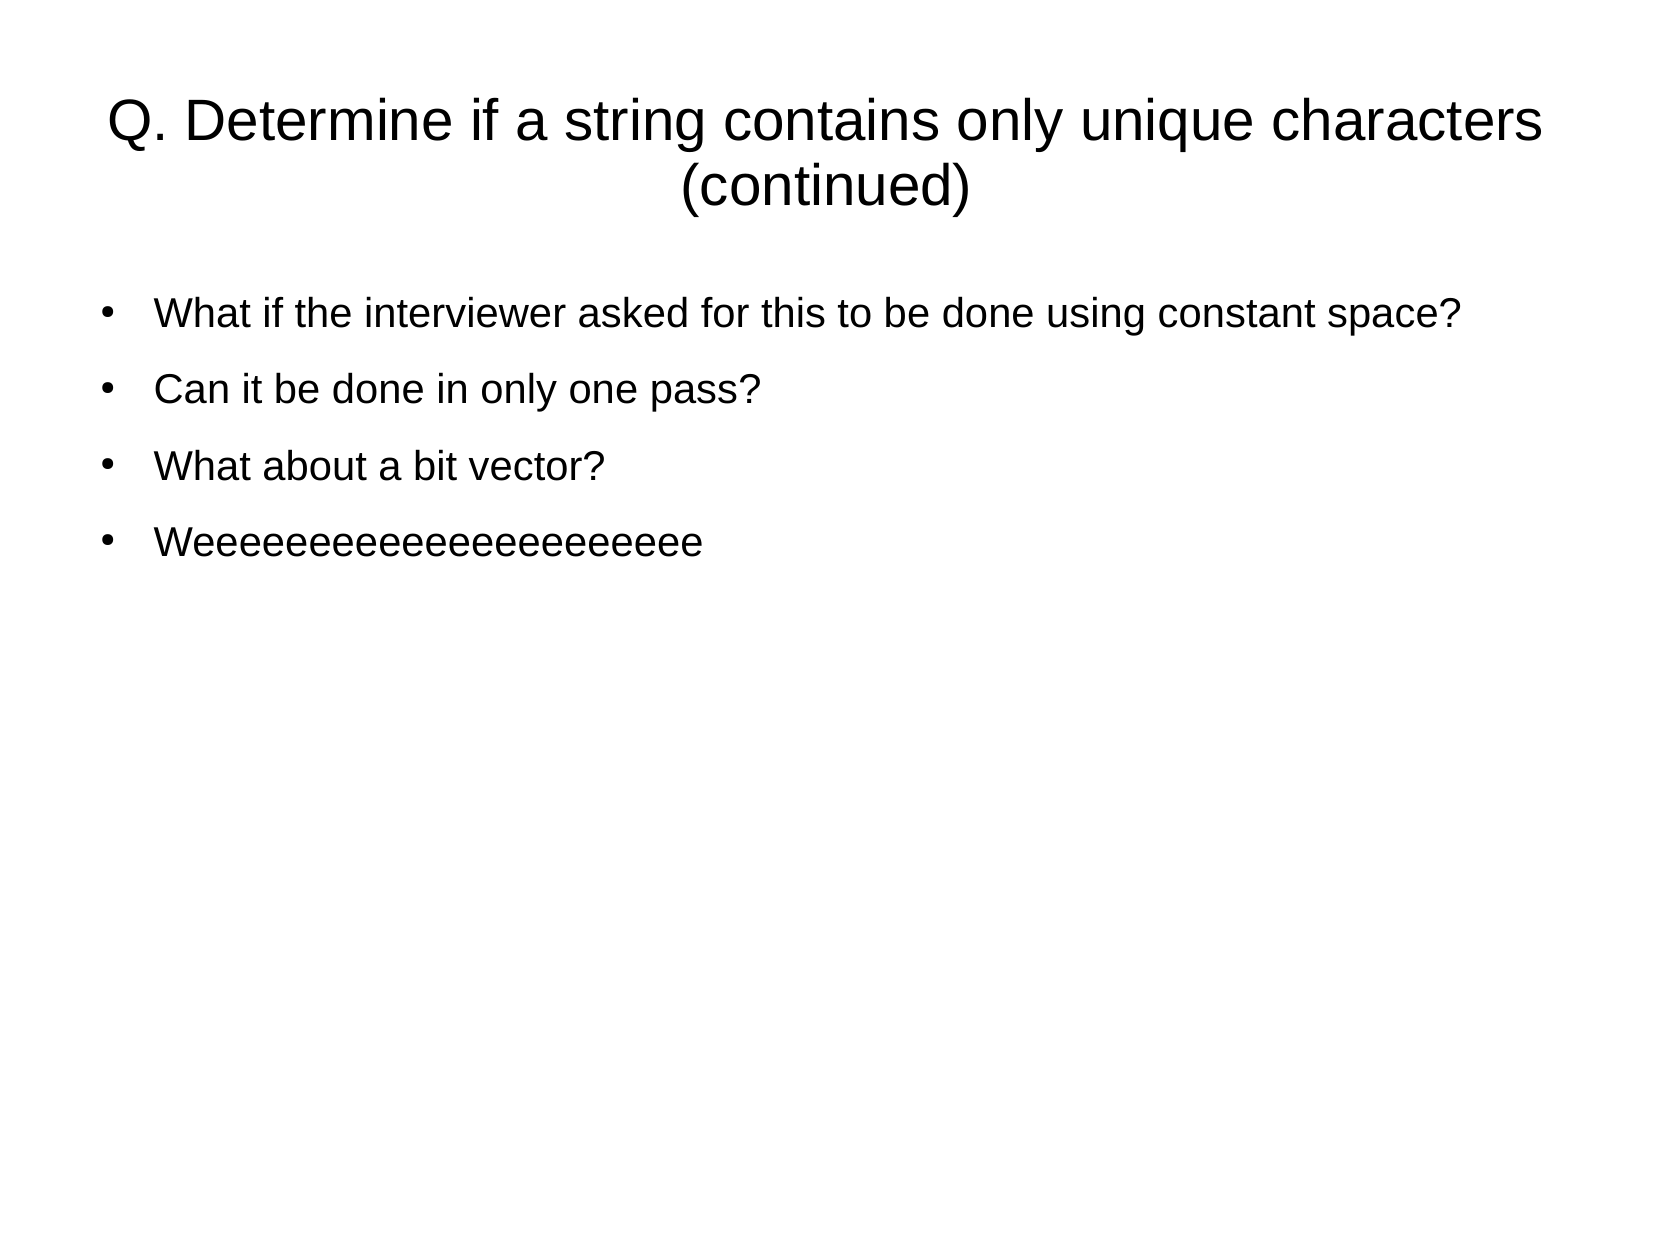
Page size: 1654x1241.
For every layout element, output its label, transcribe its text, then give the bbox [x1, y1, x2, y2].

title Q. Determine if a string contains only unique characters (continued) [82, 49, 1571, 257]
list What if the interviewer asked for this to be done using constant space? Can it be done in only one pass? What about a bit vector? Weeeeeeeeeeeeeeeeeeeeee [82, 290, 1571, 1010]
